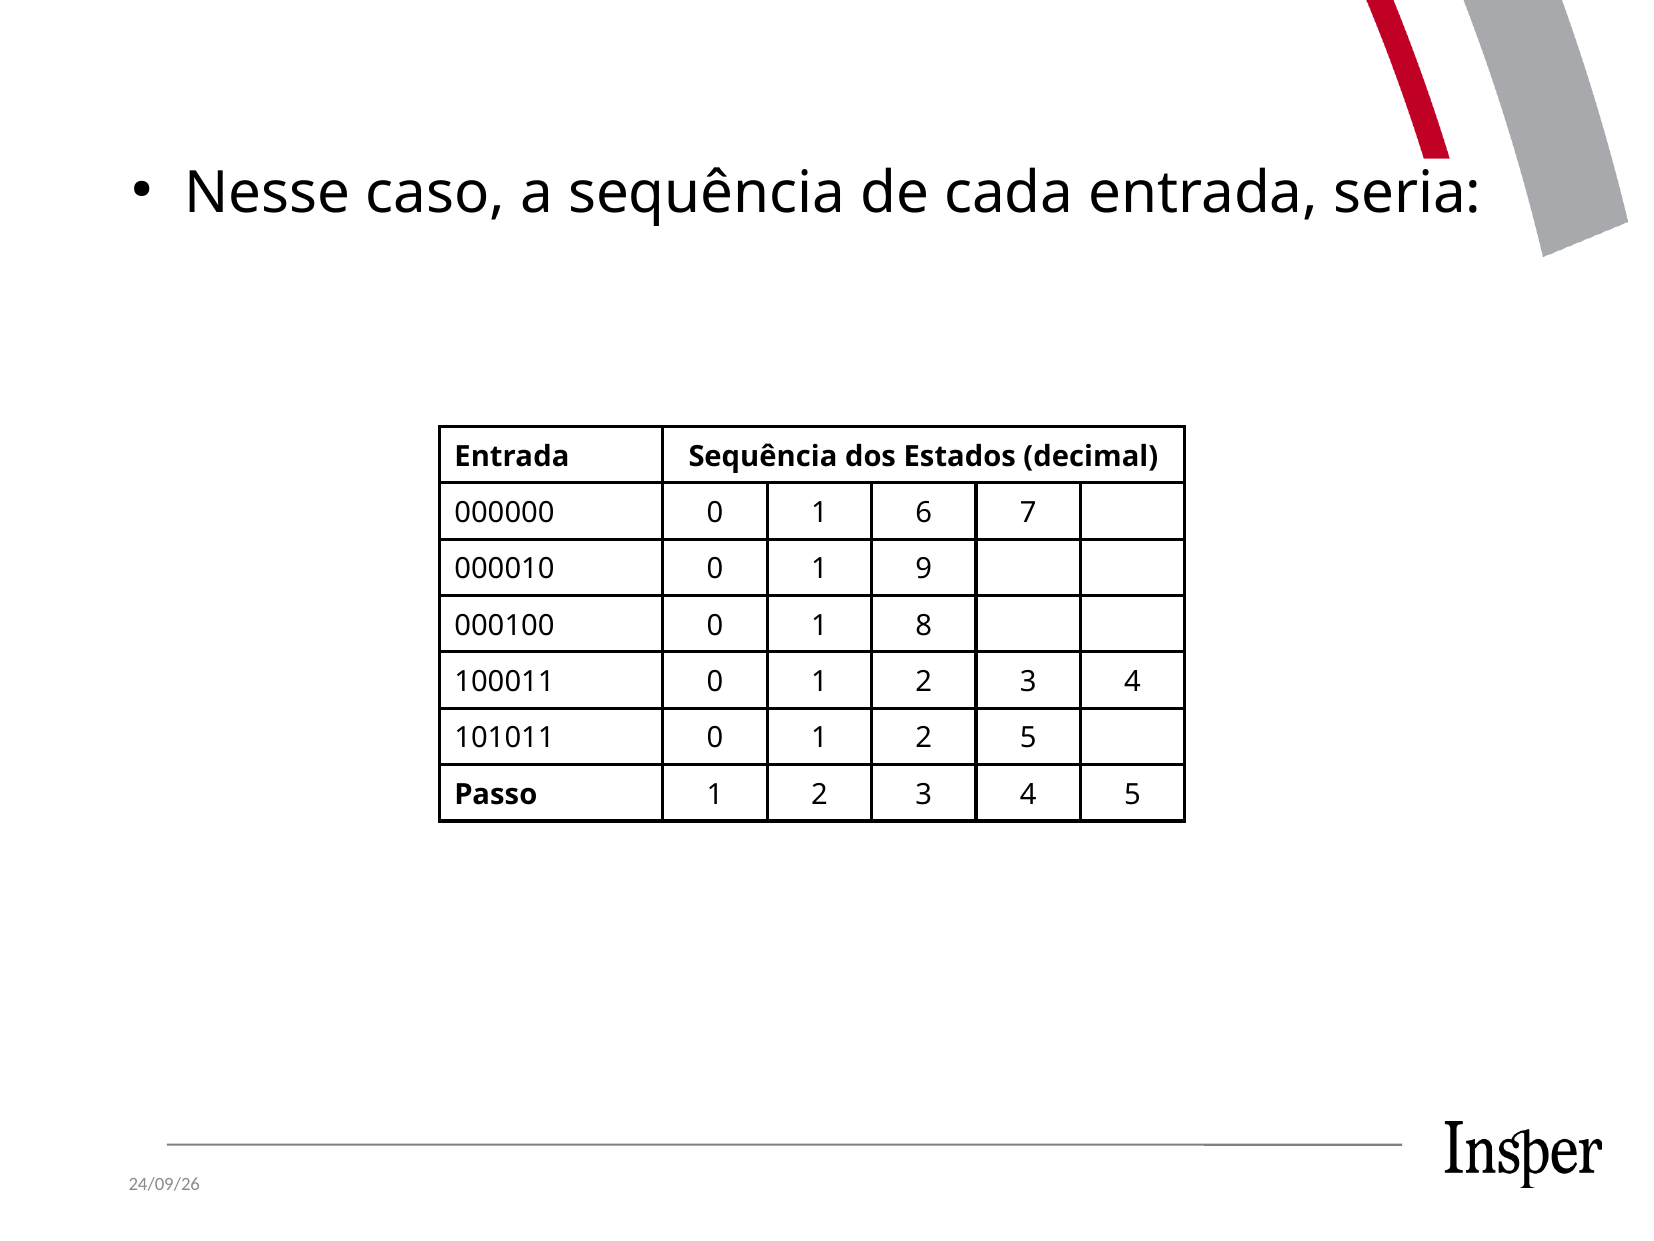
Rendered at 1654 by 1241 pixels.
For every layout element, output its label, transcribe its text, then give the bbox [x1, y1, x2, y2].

table_cell 6 [873, 484, 974, 538]
table_cell 4 [1082, 653, 1183, 707]
table_cell [978, 541, 1079, 594]
table_cell 0 [664, 710, 766, 763]
table_cell 0 [664, 597, 766, 650]
table_cell 0 [664, 653, 766, 707]
table_cell [1082, 484, 1183, 538]
table_header Entrada [441, 428, 661, 481]
table_cell 4 [978, 766, 1079, 819]
table_cell 8 [873, 597, 974, 650]
table_cell 5 [978, 710, 1079, 763]
table_cell Passo [441, 766, 661, 819]
table_cell 1 [769, 597, 870, 650]
table_cell 1 [769, 710, 870, 763]
table_cell 3 [873, 766, 974, 819]
table_cell 0 [664, 541, 766, 594]
table_cell [1082, 710, 1183, 763]
table_cell 000010 [441, 541, 661, 594]
table_cell 9 [873, 541, 974, 594]
table_cell 2 [873, 653, 974, 707]
table_cell 1 [769, 484, 870, 538]
table_cell 100011 [441, 653, 661, 707]
table_header Sequência dos Estados (decimal) [664, 428, 1183, 481]
table_cell 7 [978, 484, 1079, 538]
table_cell 101011 [441, 710, 661, 763]
table_cell [1082, 541, 1183, 594]
table_cell [1082, 597, 1183, 650]
table_cell 3 [978, 653, 1079, 707]
list Nesse caso, a sequência de cada entrada, seria: [113, 53, 1540, 1134]
table_cell 000100 [441, 597, 661, 650]
table_cell 2 [873, 710, 974, 763]
table_cell 2 [769, 766, 870, 819]
table_cell 1 [769, 541, 870, 594]
table_cell [978, 597, 1079, 650]
table_cell 1 [664, 766, 766, 819]
table_cell 000000 [441, 484, 661, 538]
table_cell 1 [769, 653, 870, 707]
table_cell 5 [1082, 766, 1183, 819]
table_cell 0 [664, 484, 766, 538]
